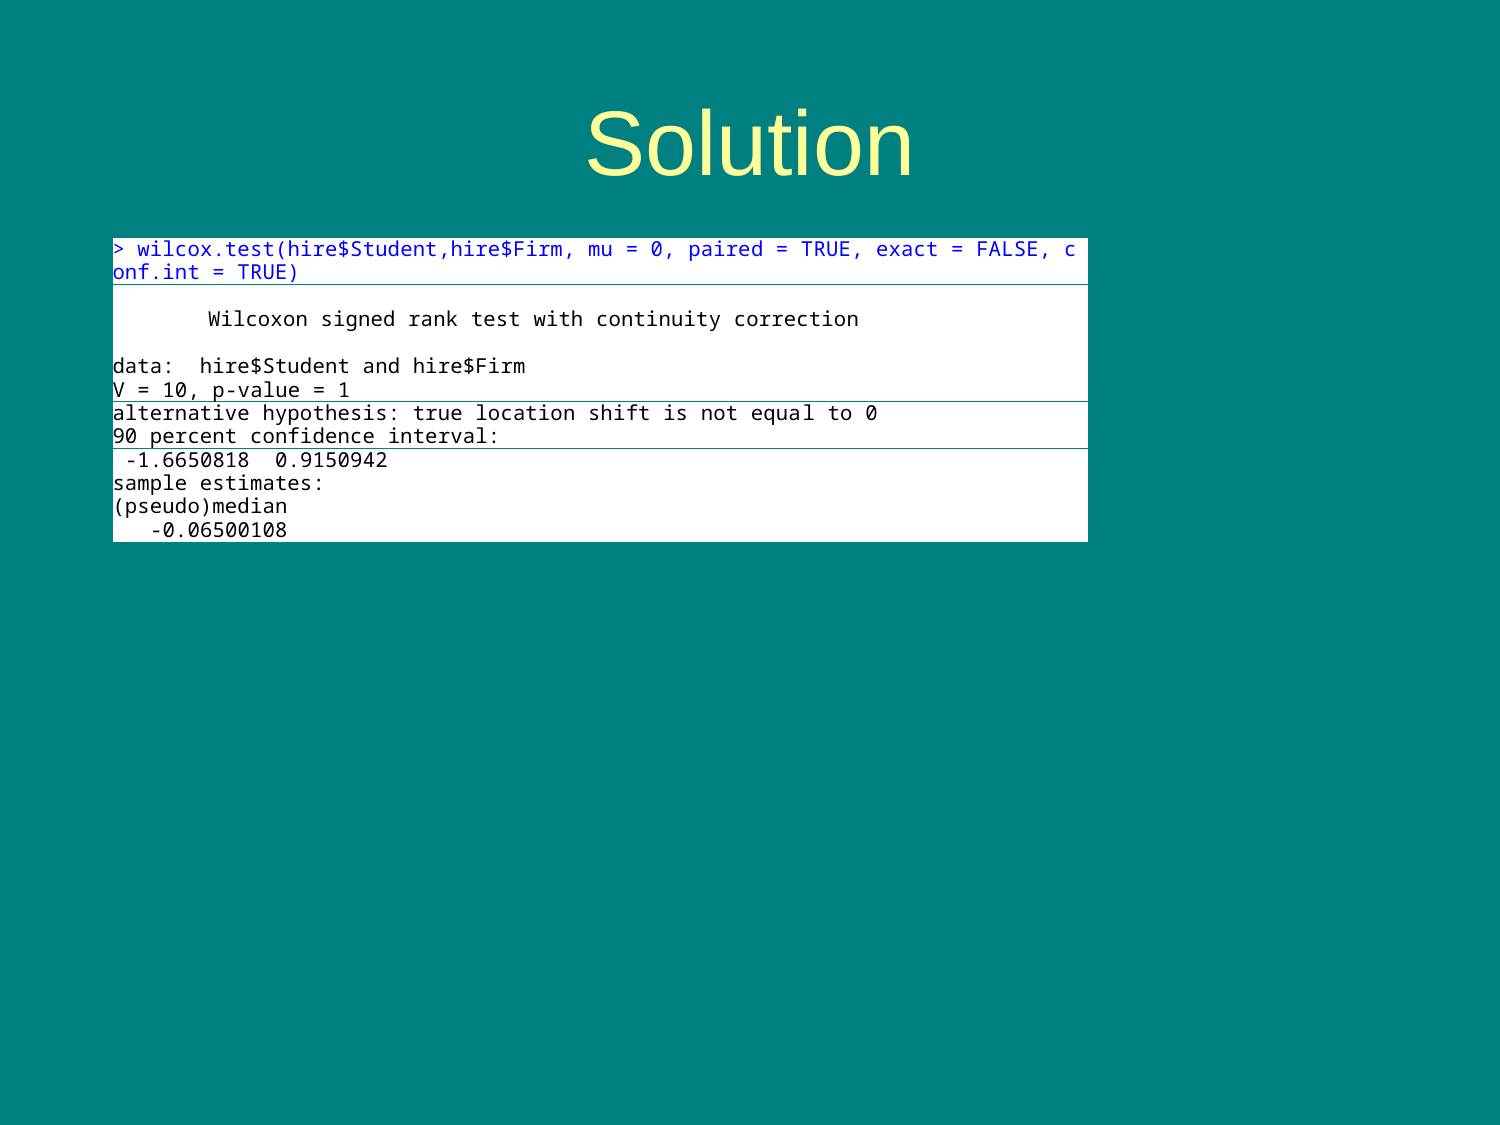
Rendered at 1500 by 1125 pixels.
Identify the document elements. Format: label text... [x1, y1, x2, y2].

title Solution [75, 45, 1425, 233]
picture [112, 237, 1089, 543]
